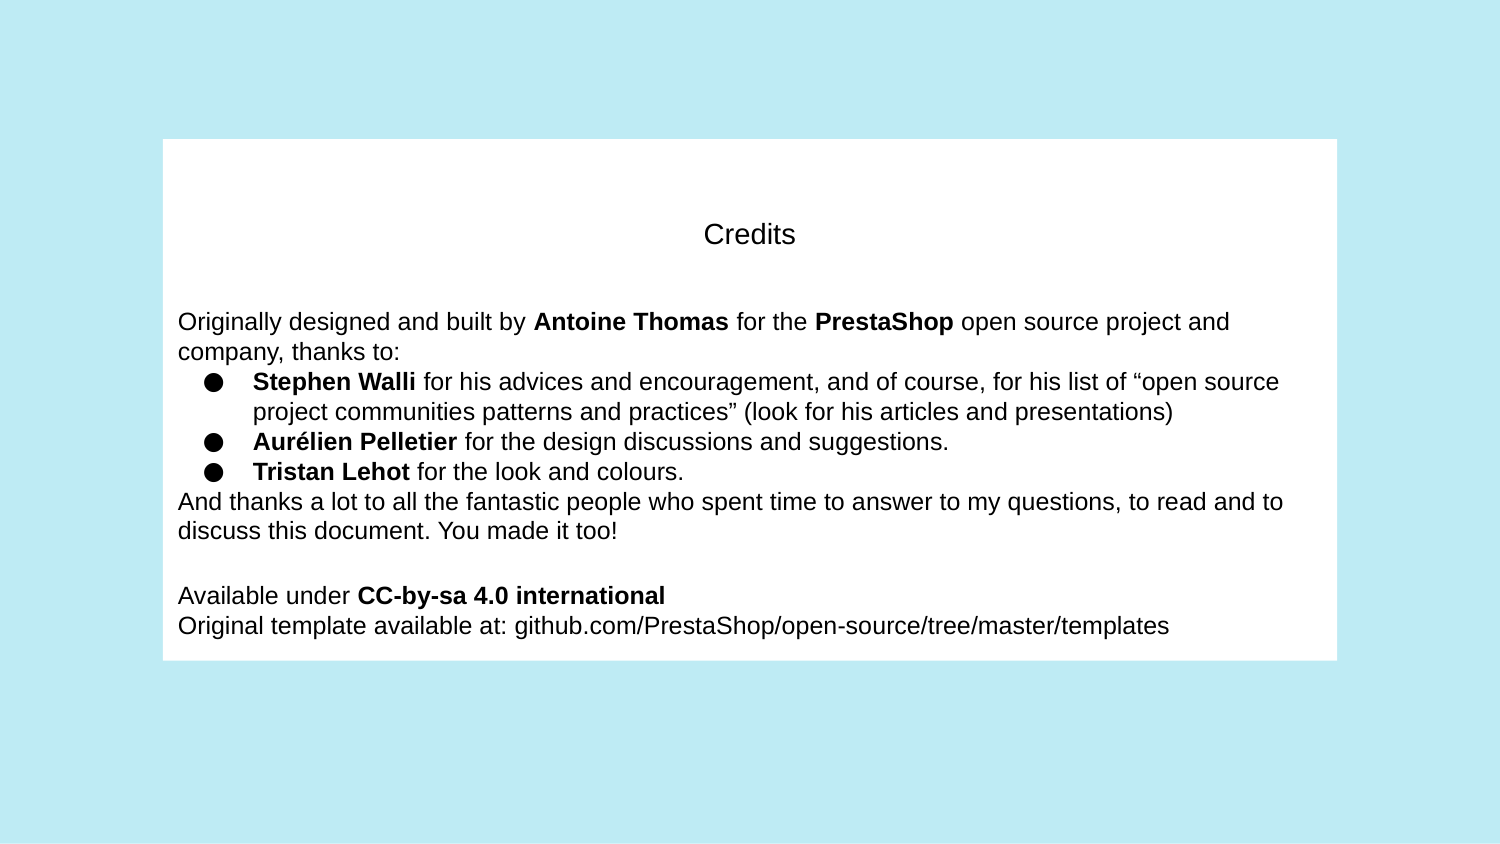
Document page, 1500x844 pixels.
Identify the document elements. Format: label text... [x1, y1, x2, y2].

text_box Originally designed and built by Antoine Thomas for the PrestaShop open source project and company, thanks to: Stephen Walli for his advices and encouragement, and of course, for his list of “open source project communities patterns and practices” (look for his articles and presentations) Aurélien Pelletier for the design discussions and suggestions. Tristan Lehot for the look and colours. And thanks a lot to all the fantastic people who spent time to answer to my questions, to read and to discuss this document. You made it too! Available under CC-by-sa 4.0 international Original template available at: github.com/PrestaShop/open-source/tree/master/templates [162, 290, 1339, 681]
title Credits [263, 106, 1236, 290]
